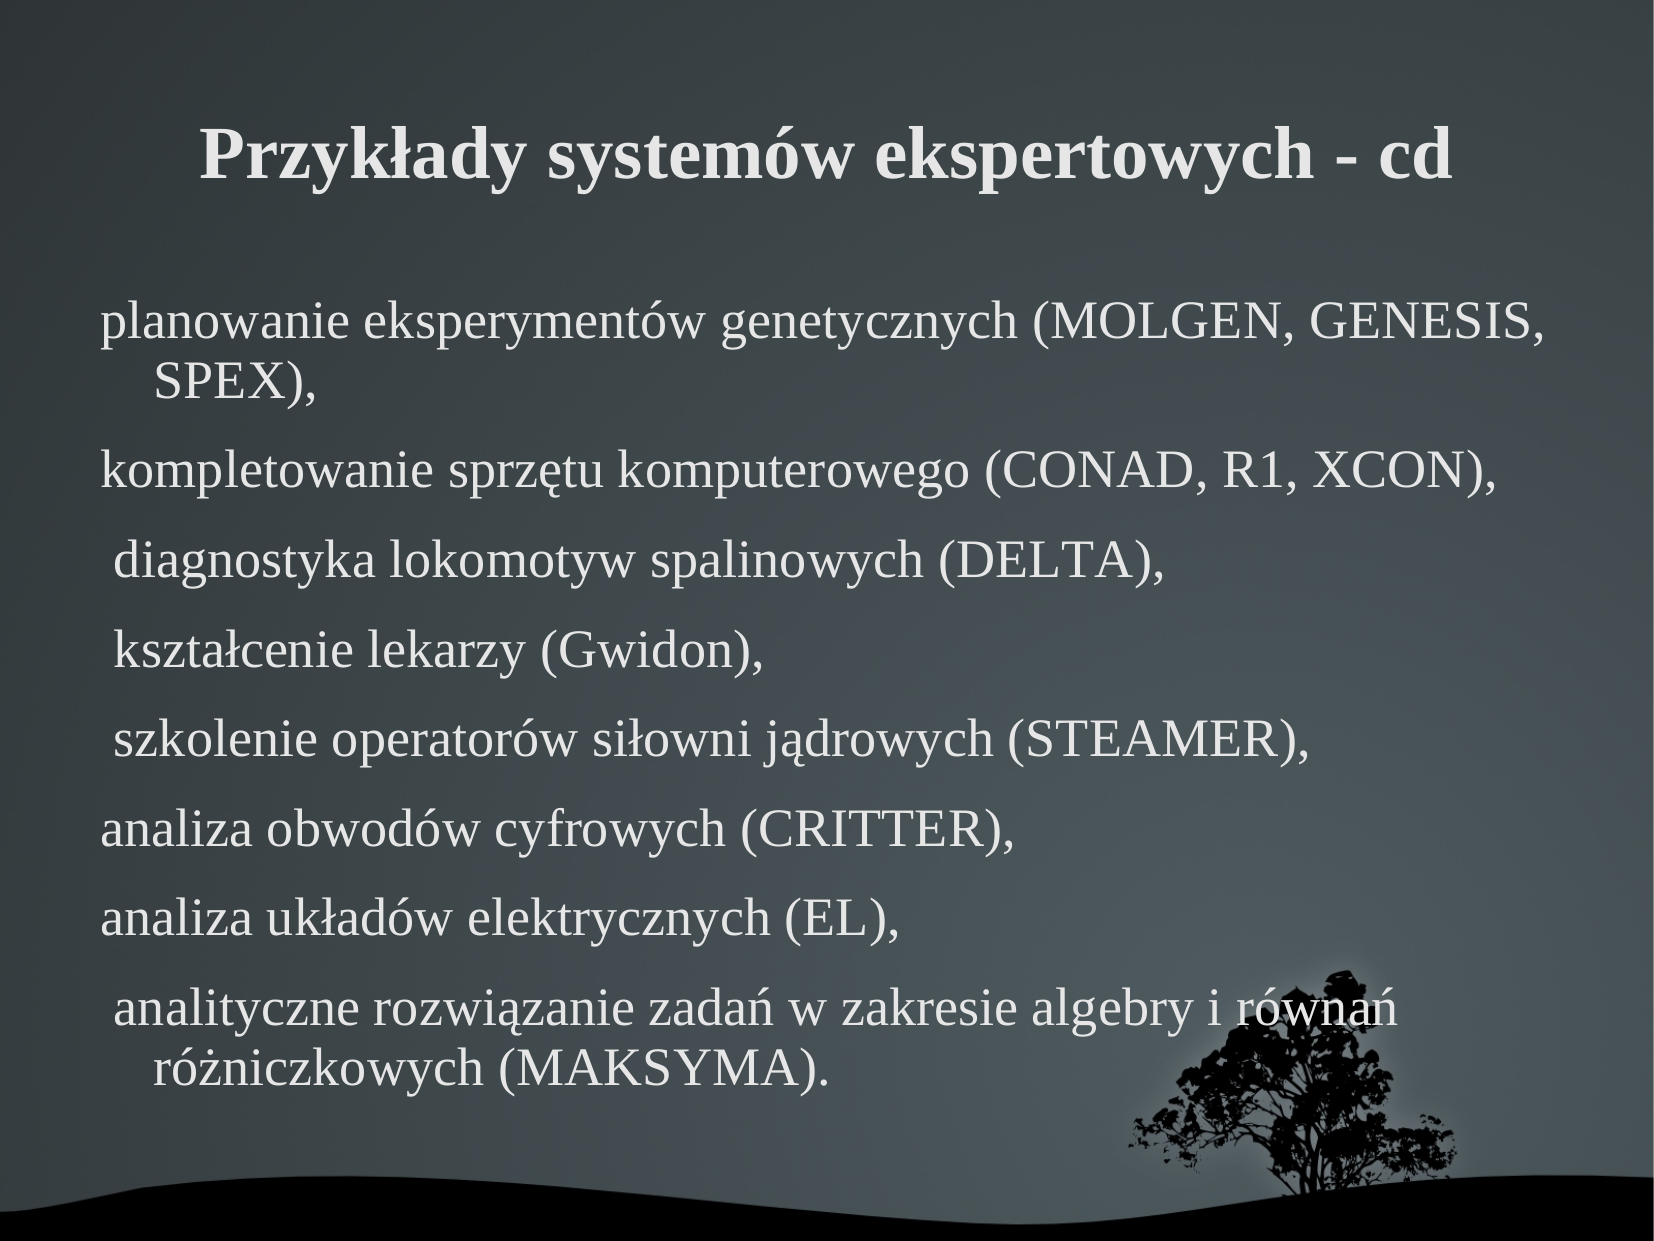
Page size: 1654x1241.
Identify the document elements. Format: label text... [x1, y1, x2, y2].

list planowanie eksperymentów genetycznych (MOLGEN, GENESIS, SPEX), kompletowanie sprzętu komputerowego (CONAD, R1, XCON), diagnostyka lokomotyw spalinowych (DELTA), kształcenie lekarzy (Gwidon), szkolenie operatorów siłowni jądrowych (STEAMER), analiza obwodów cyfrowych (CRITTER), analiza układów elektrycznych (EL), analityczne rozwiązanie zadań w zakresie algebry i równań różniczkowych (MAKSYMA). [82, 290, 1571, 1152]
picture [0, 0, 1654, 1241]
title Przykłady systemów ekspertowych - cd [82, 56, 1571, 250]
